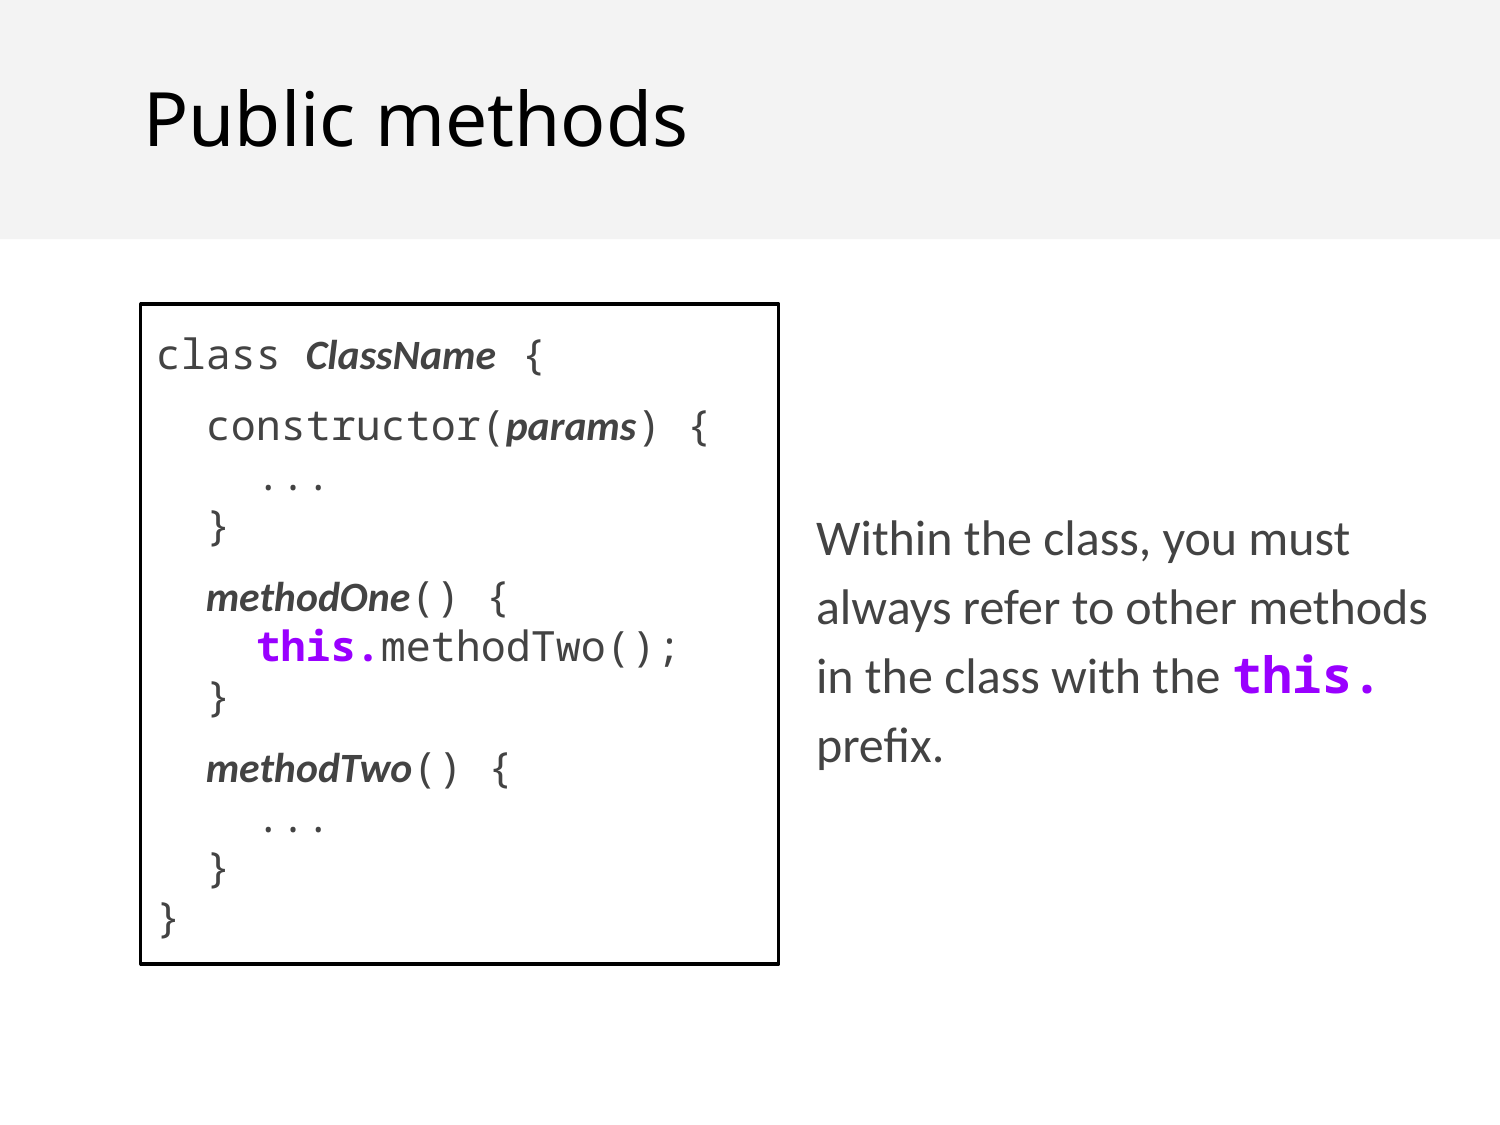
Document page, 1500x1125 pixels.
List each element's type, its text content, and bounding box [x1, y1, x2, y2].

list Within the class, you must always refer to other methods in the class with the this. prefix. [801, 304, 1459, 965]
text_box class ClassName { constructor(params) { ... } methodOne() { this.methodTwo(); } methodTwo() { ... } } [140, 303, 779, 965]
title Public methods [128, 56, 1372, 183]
